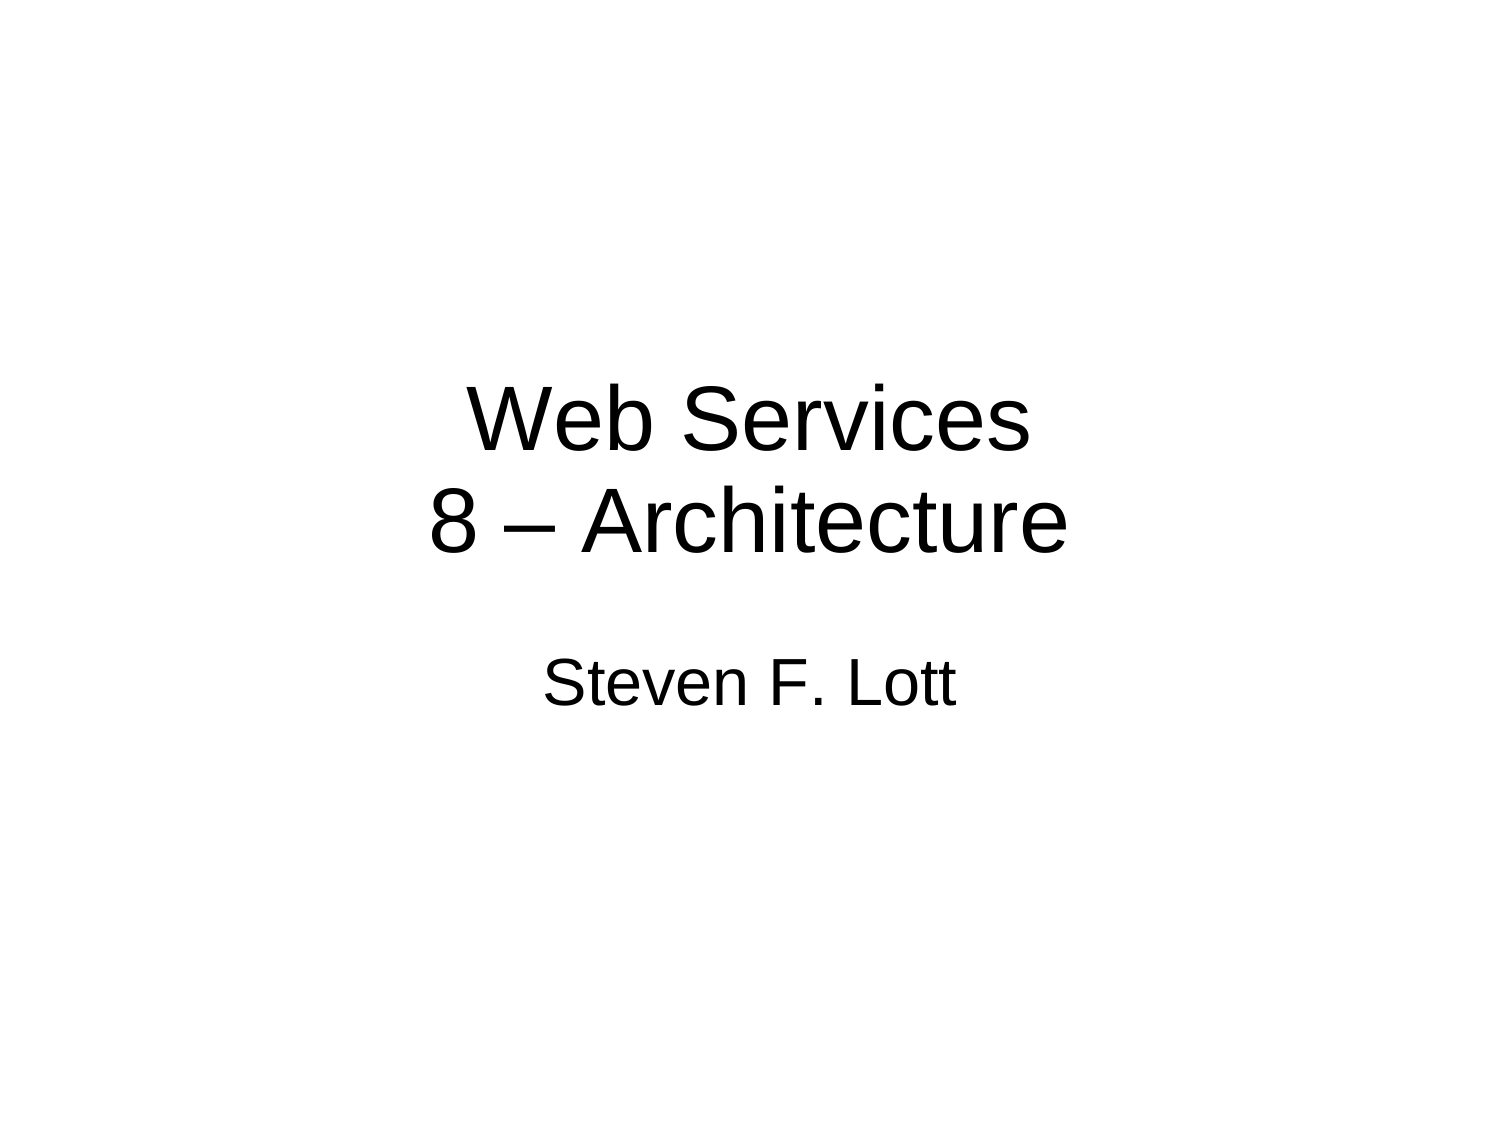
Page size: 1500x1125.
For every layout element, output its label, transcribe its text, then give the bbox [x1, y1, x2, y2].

title Web Services 8 – Architecture [112, 349, 1388, 591]
subtitle Steven F. Lott [225, 637, 1276, 926]
